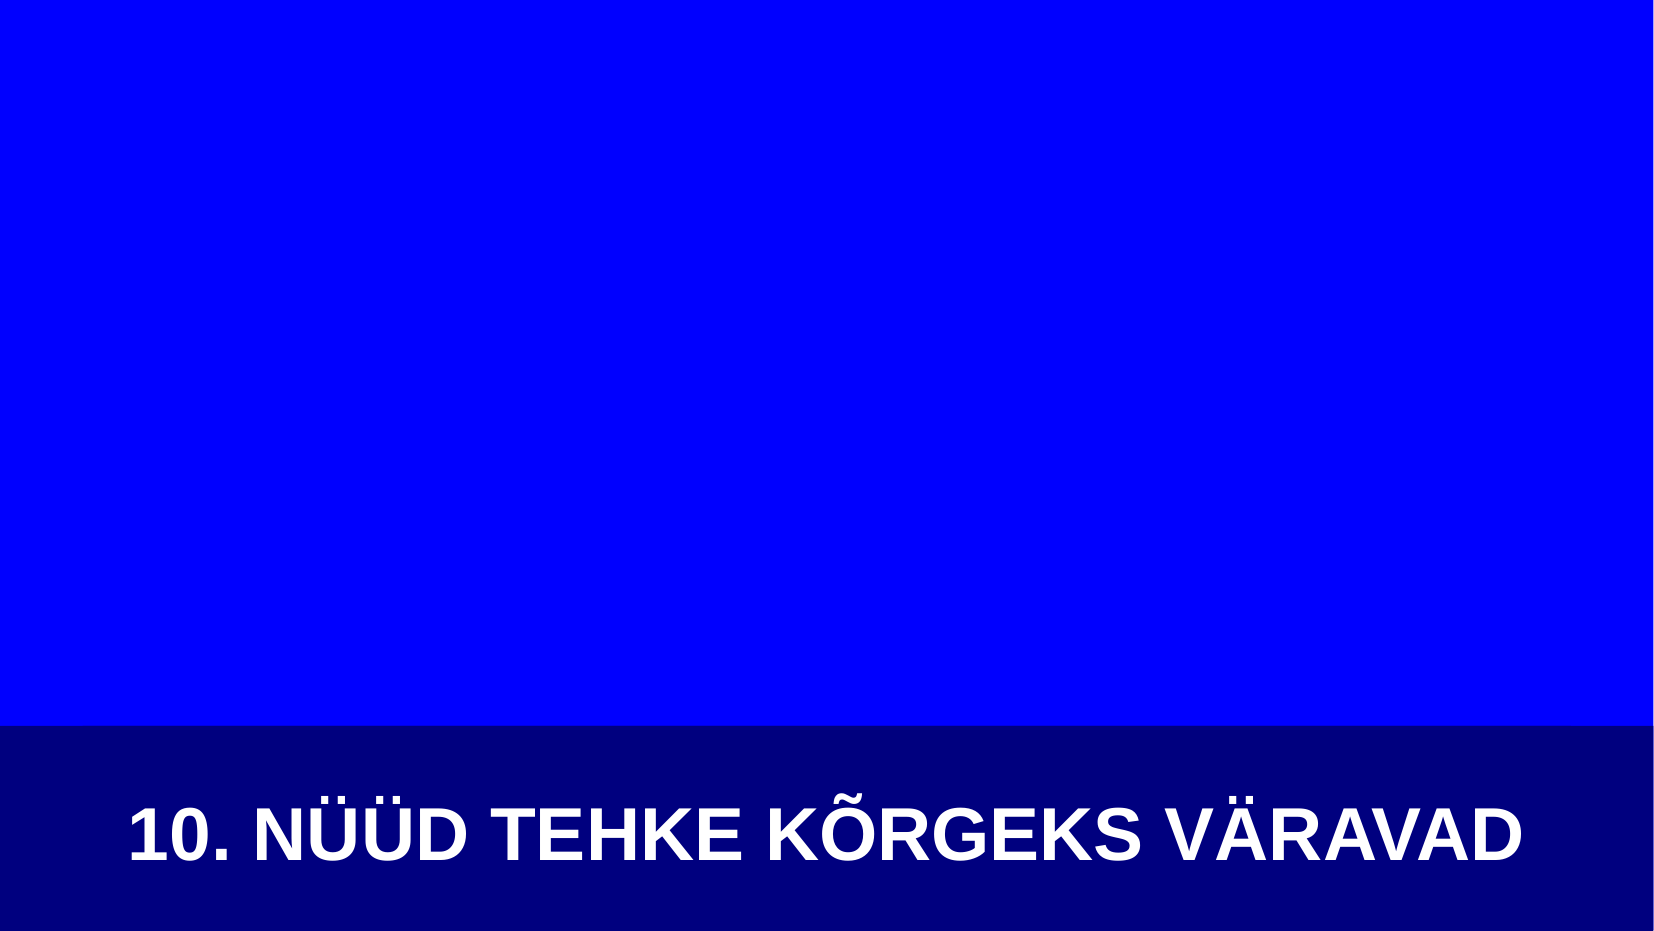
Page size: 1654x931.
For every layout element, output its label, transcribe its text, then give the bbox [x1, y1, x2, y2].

text_box 10. NÜÜD TEHKE KÕRGEKS VÄRAVAD [82, 725, 1571, 884]
text_box [0, 725, 1654, 931]
